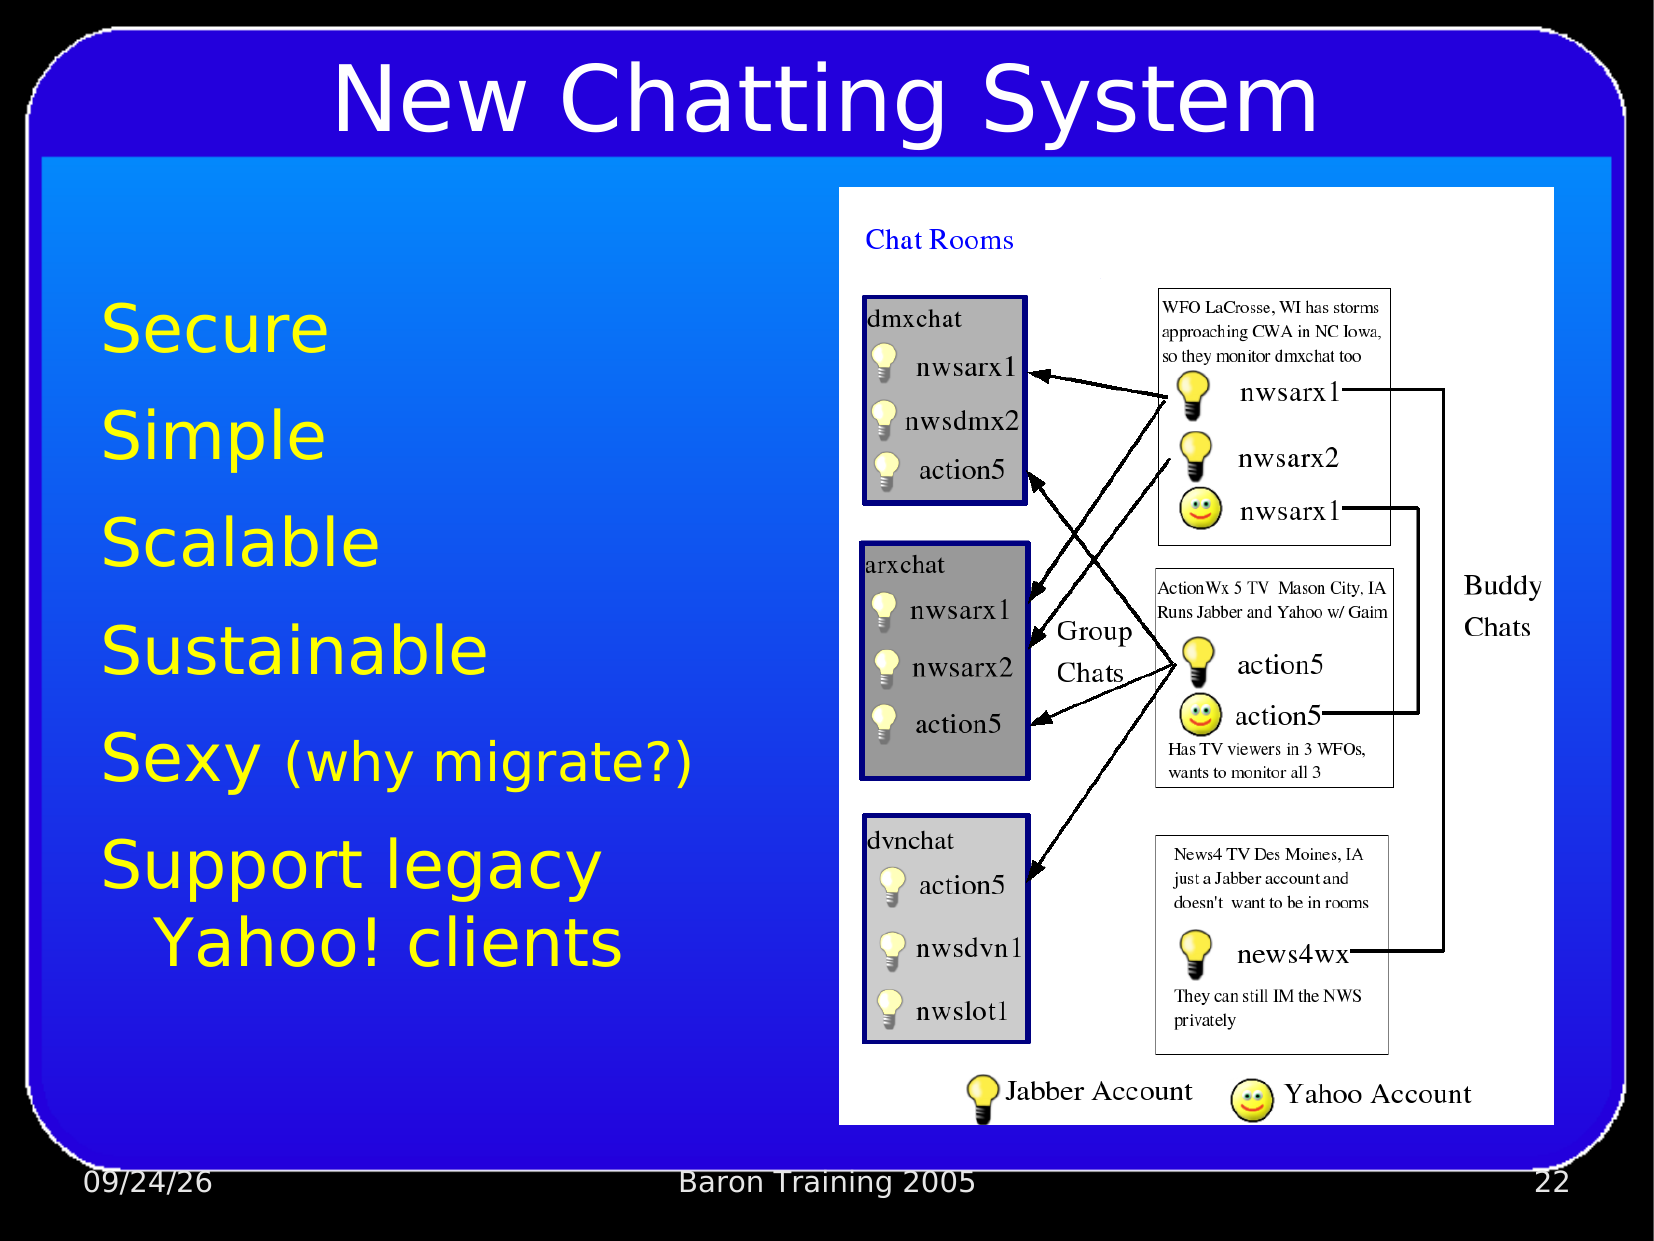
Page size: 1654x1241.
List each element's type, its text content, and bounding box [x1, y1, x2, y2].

picture [0, 0, 1654, 1241]
list Secure Simple Scalable Sustainable Sexy (why migrate?) Support legacy Yahoo! clients [82, 290, 826, 1109]
title New Chatting System [82, 46, 1571, 154]
